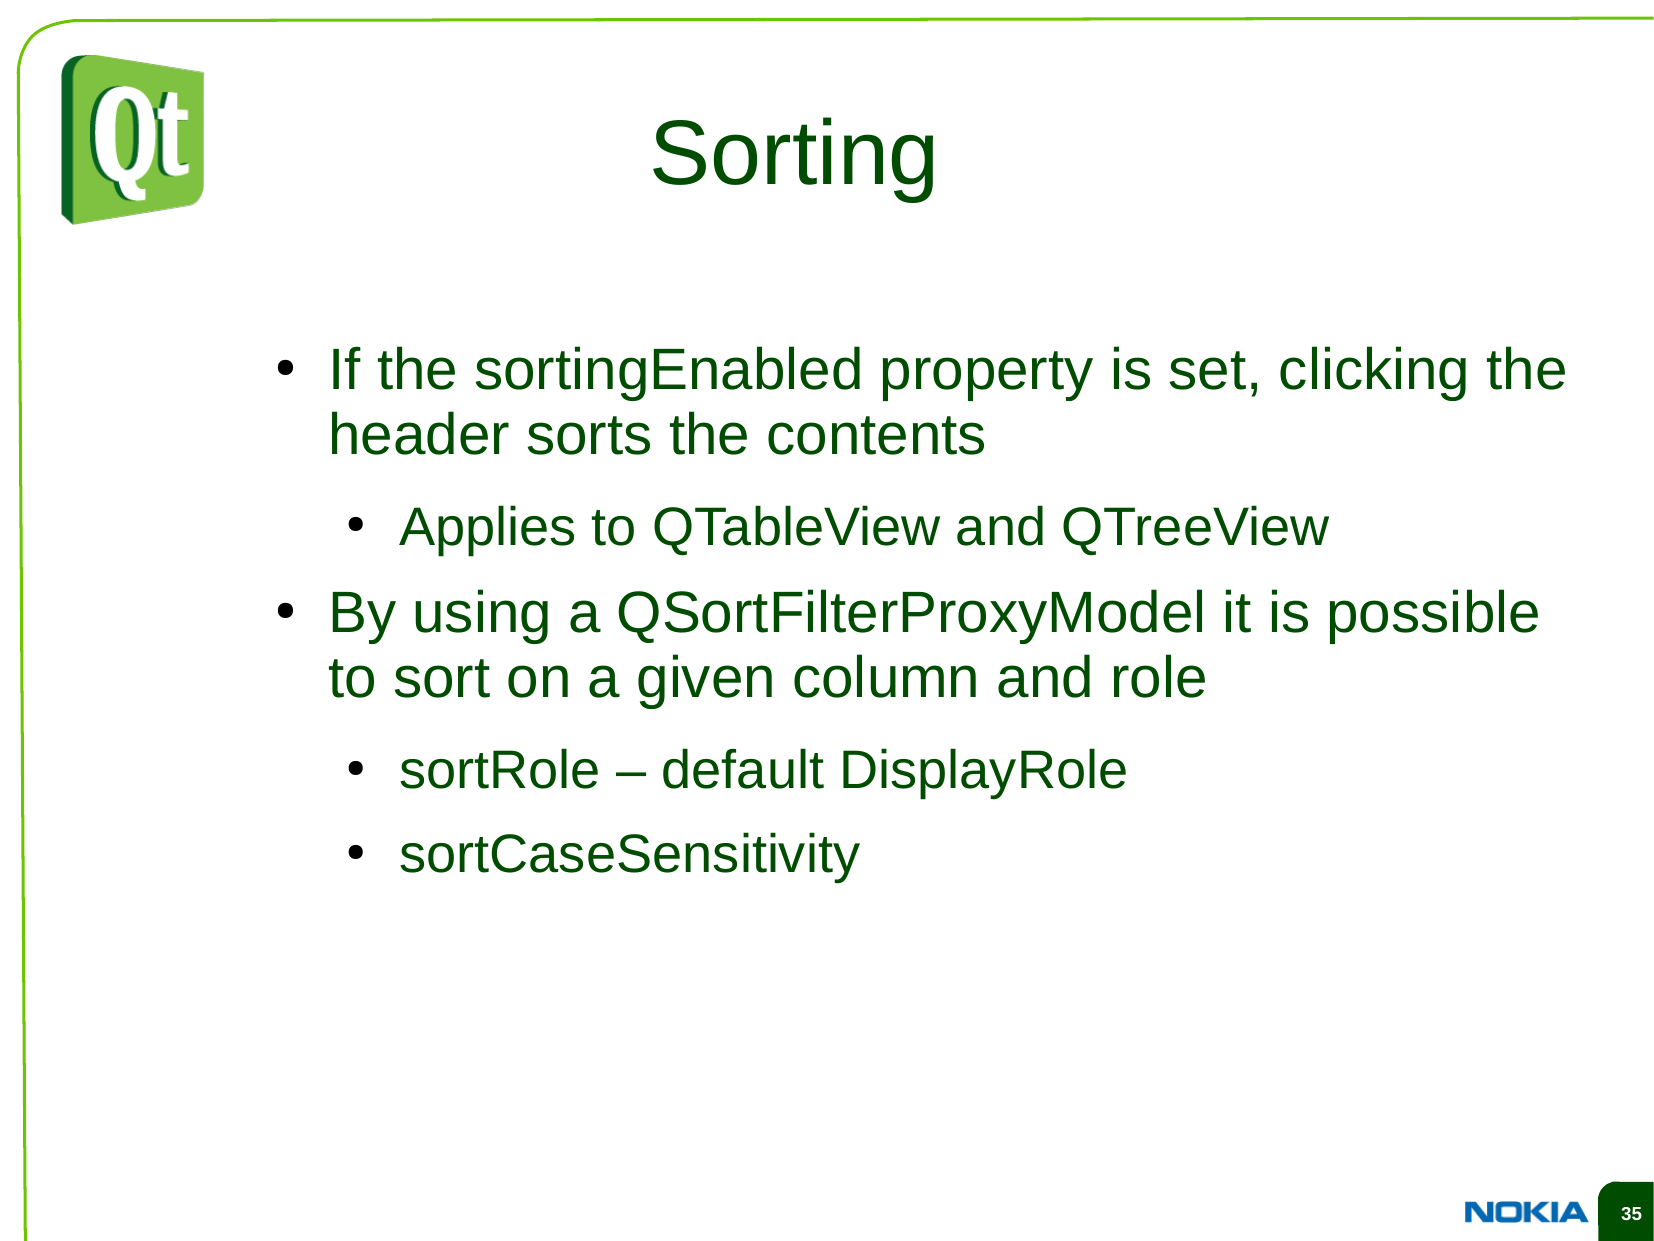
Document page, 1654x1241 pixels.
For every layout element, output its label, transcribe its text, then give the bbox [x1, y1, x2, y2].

title Sorting [257, 56, 1333, 250]
list If the sortingEnabled property is set, clicking the header sorts the contents Applies to QTableView and QTreeView By using a QSortFilterProxyModel it is possible to sort on a given column and role sortRole – default DisplayRole sortCaseSensitivity [257, 336, 1577, 1085]
picture [61, 55, 204, 225]
picture [1465, 1201, 1589, 1223]
